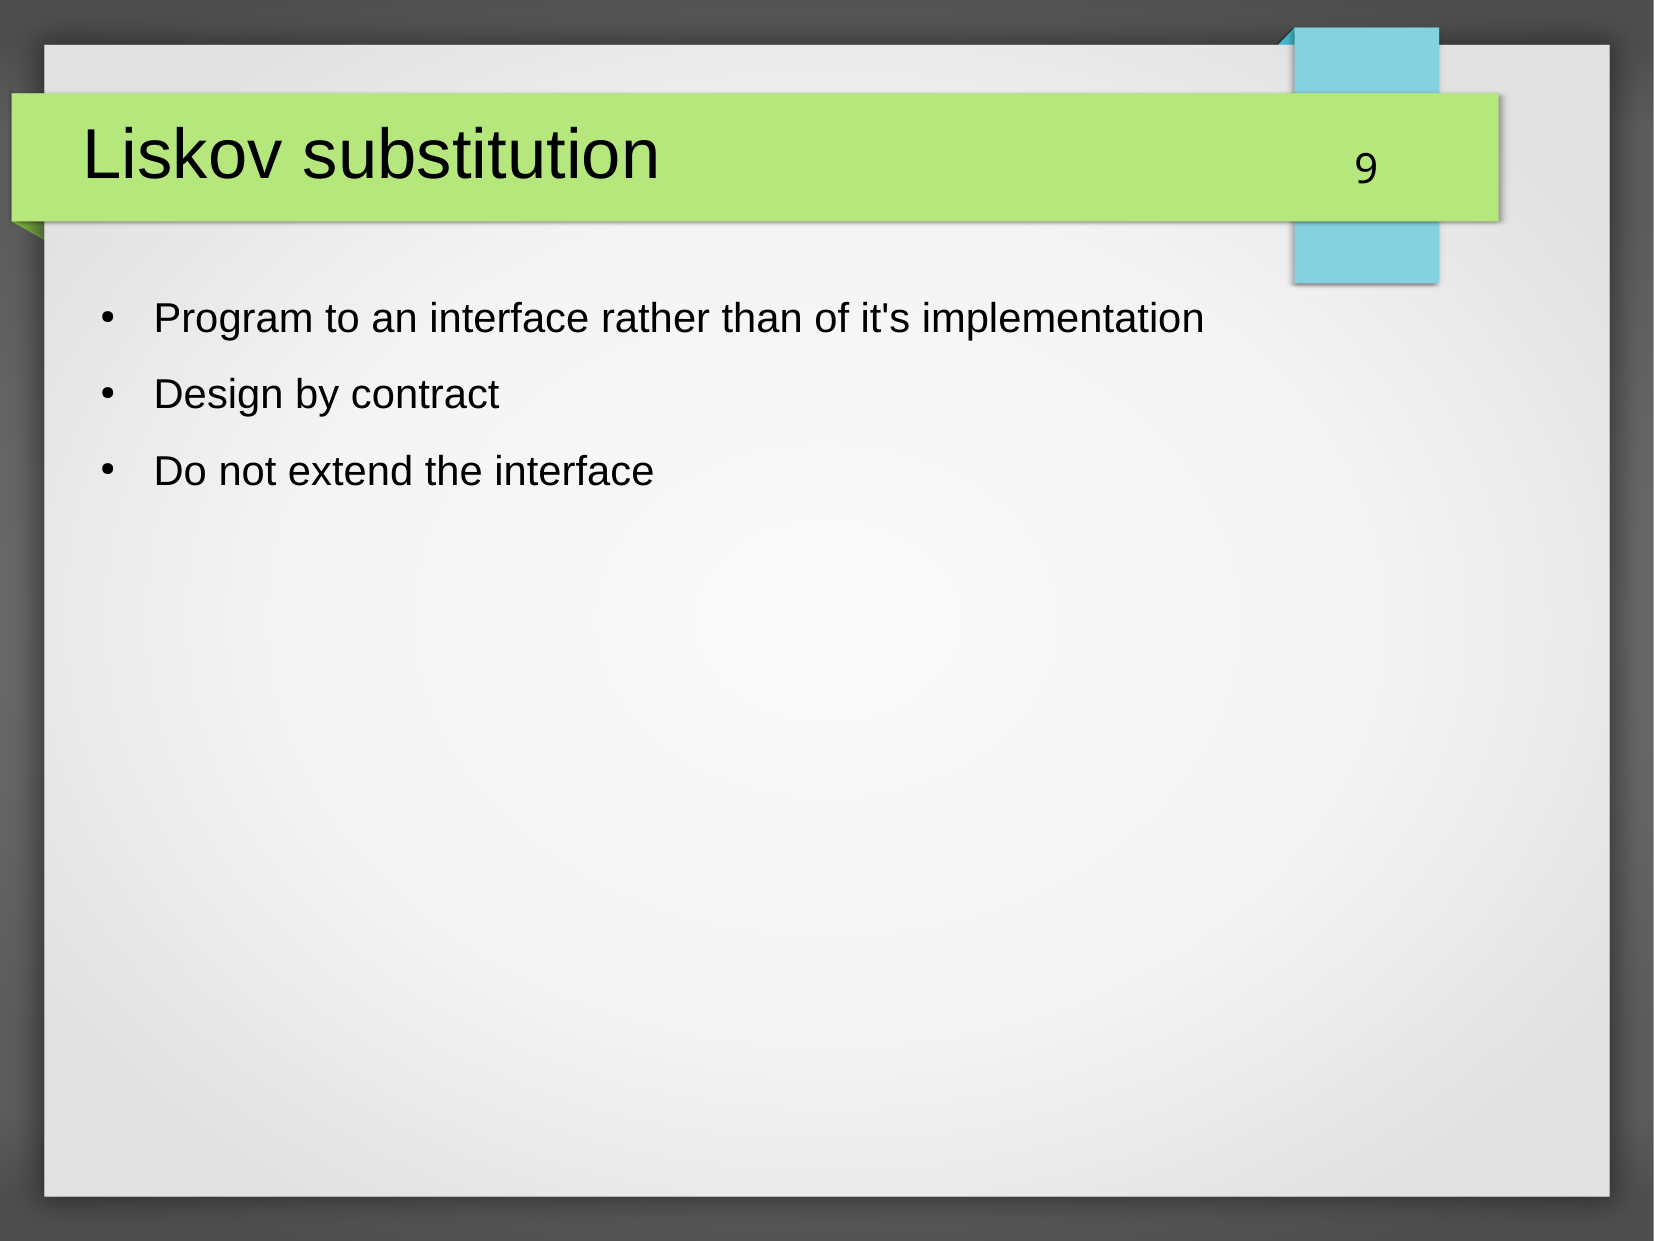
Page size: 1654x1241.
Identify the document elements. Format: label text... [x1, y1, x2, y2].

title Liskov substitution [82, 94, 1264, 213]
picture [0, 0, 1654, 1241]
text_box <number> [1254, 131, 1479, 207]
list Program to an interface rather than of it's implementation Design by contract Do not extend the interface [82, 295, 1571, 1015]
